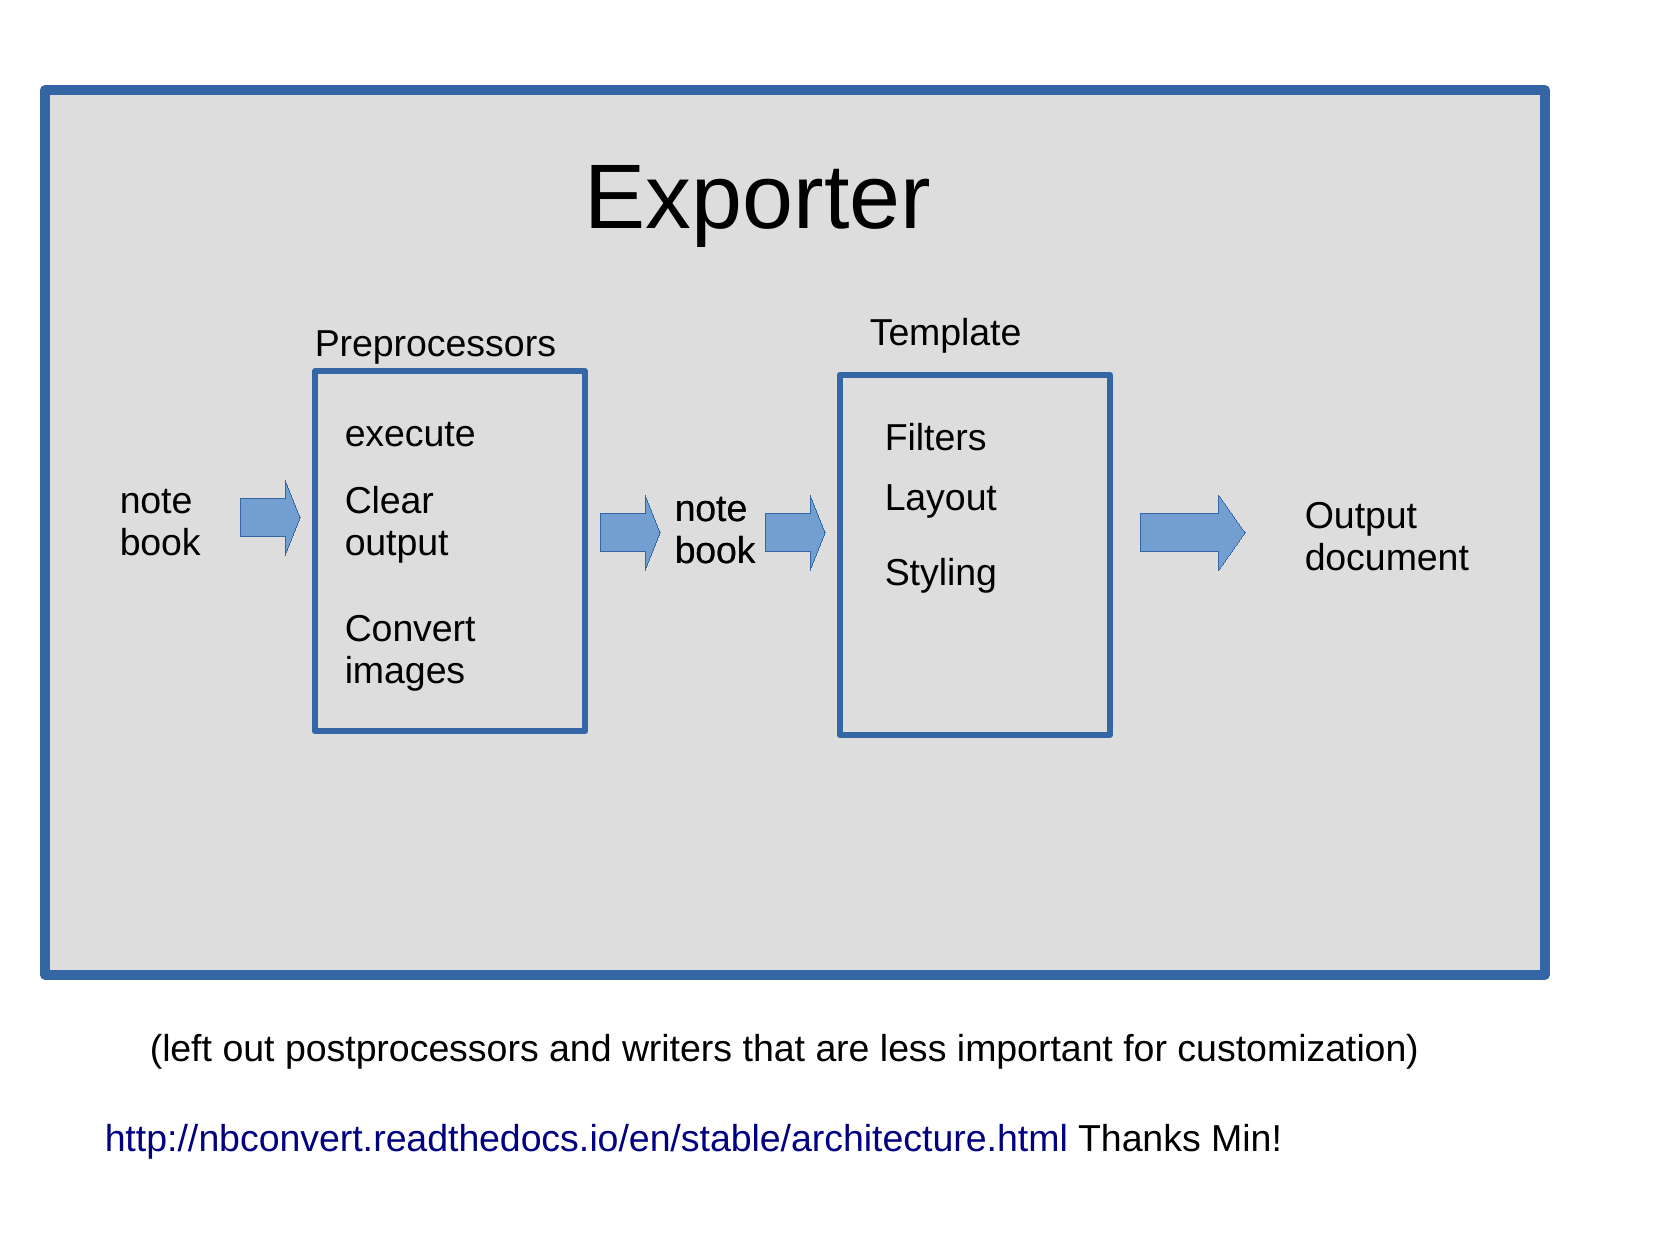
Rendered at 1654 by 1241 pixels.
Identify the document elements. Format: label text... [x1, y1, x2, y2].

text_box Layout [870, 468, 1141, 526]
text_box Template [855, 303, 1171, 361]
text_box notebook [660, 480, 781, 578]
text_box http://nbconvert.readthedocs.io/en/stable/architecture.html Thanks Min! [90, 1110, 1366, 1167]
text_box Clear output [330, 472, 496, 571]
text_box Filters [870, 408, 1141, 466]
text_box Output document [1290, 487, 1591, 586]
text_box execute [330, 405, 511, 462]
text_box Preprocessors [300, 315, 616, 372]
text_box Styling [870, 543, 1141, 601]
text_box [45, 90, 1546, 976]
text_box Exporter [570, 137, 1351, 256]
text_box notebook [105, 472, 226, 571]
text_box Convert images [330, 600, 511, 781]
text_box (left out postprocessors and writers that are less important for customization) [135, 1020, 1441, 1118]
